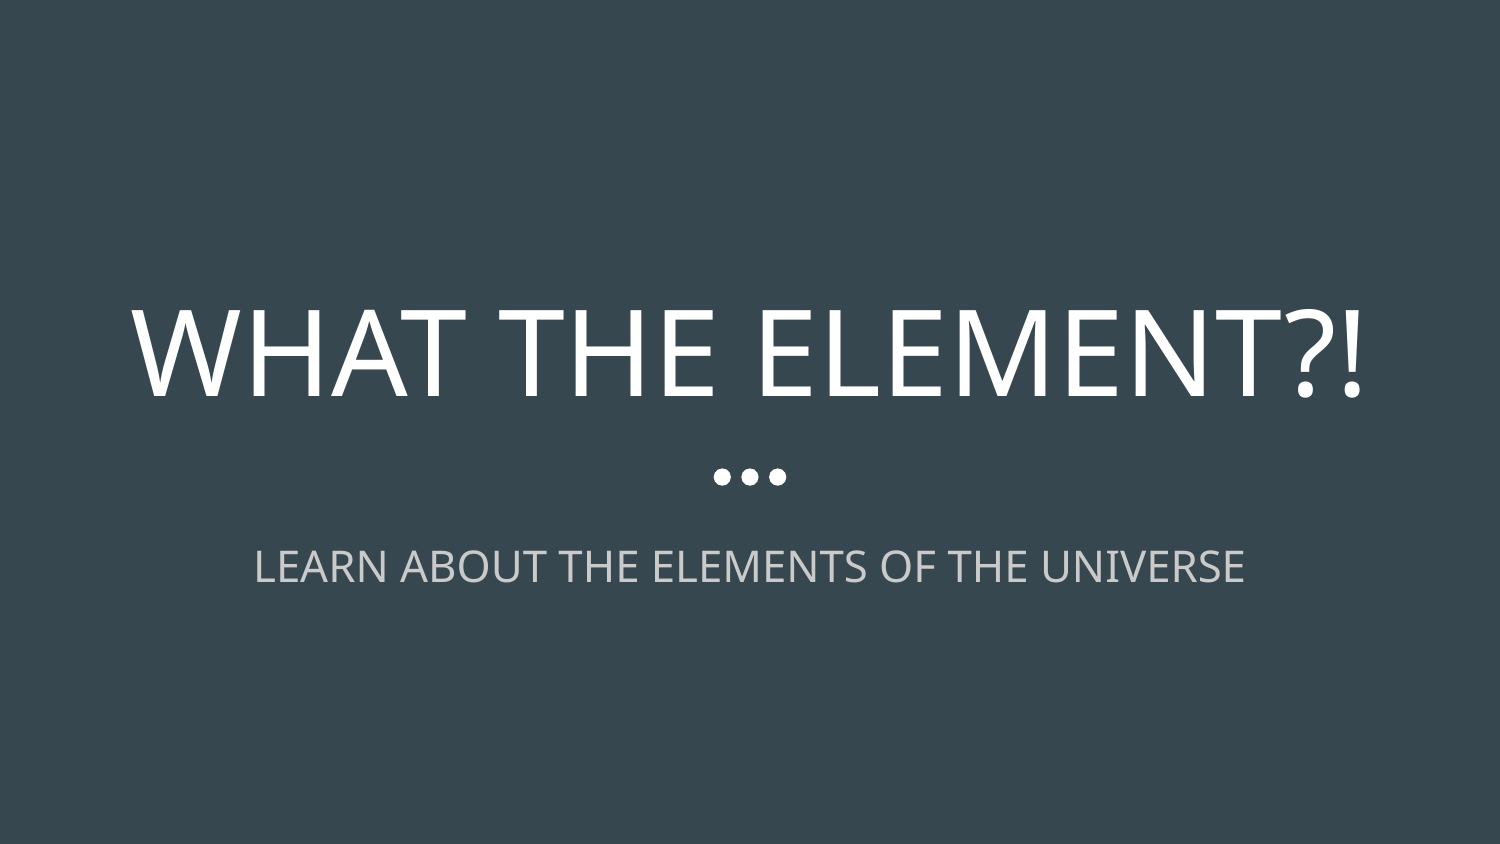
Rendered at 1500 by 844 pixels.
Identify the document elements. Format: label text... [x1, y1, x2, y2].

subtitle LEARN ABOUT THE ELEMENTS OF THE UNIVERSE [110, 520, 1390, 651]
title WHAT THE ELEMENT?! [110, 162, 1390, 447]
